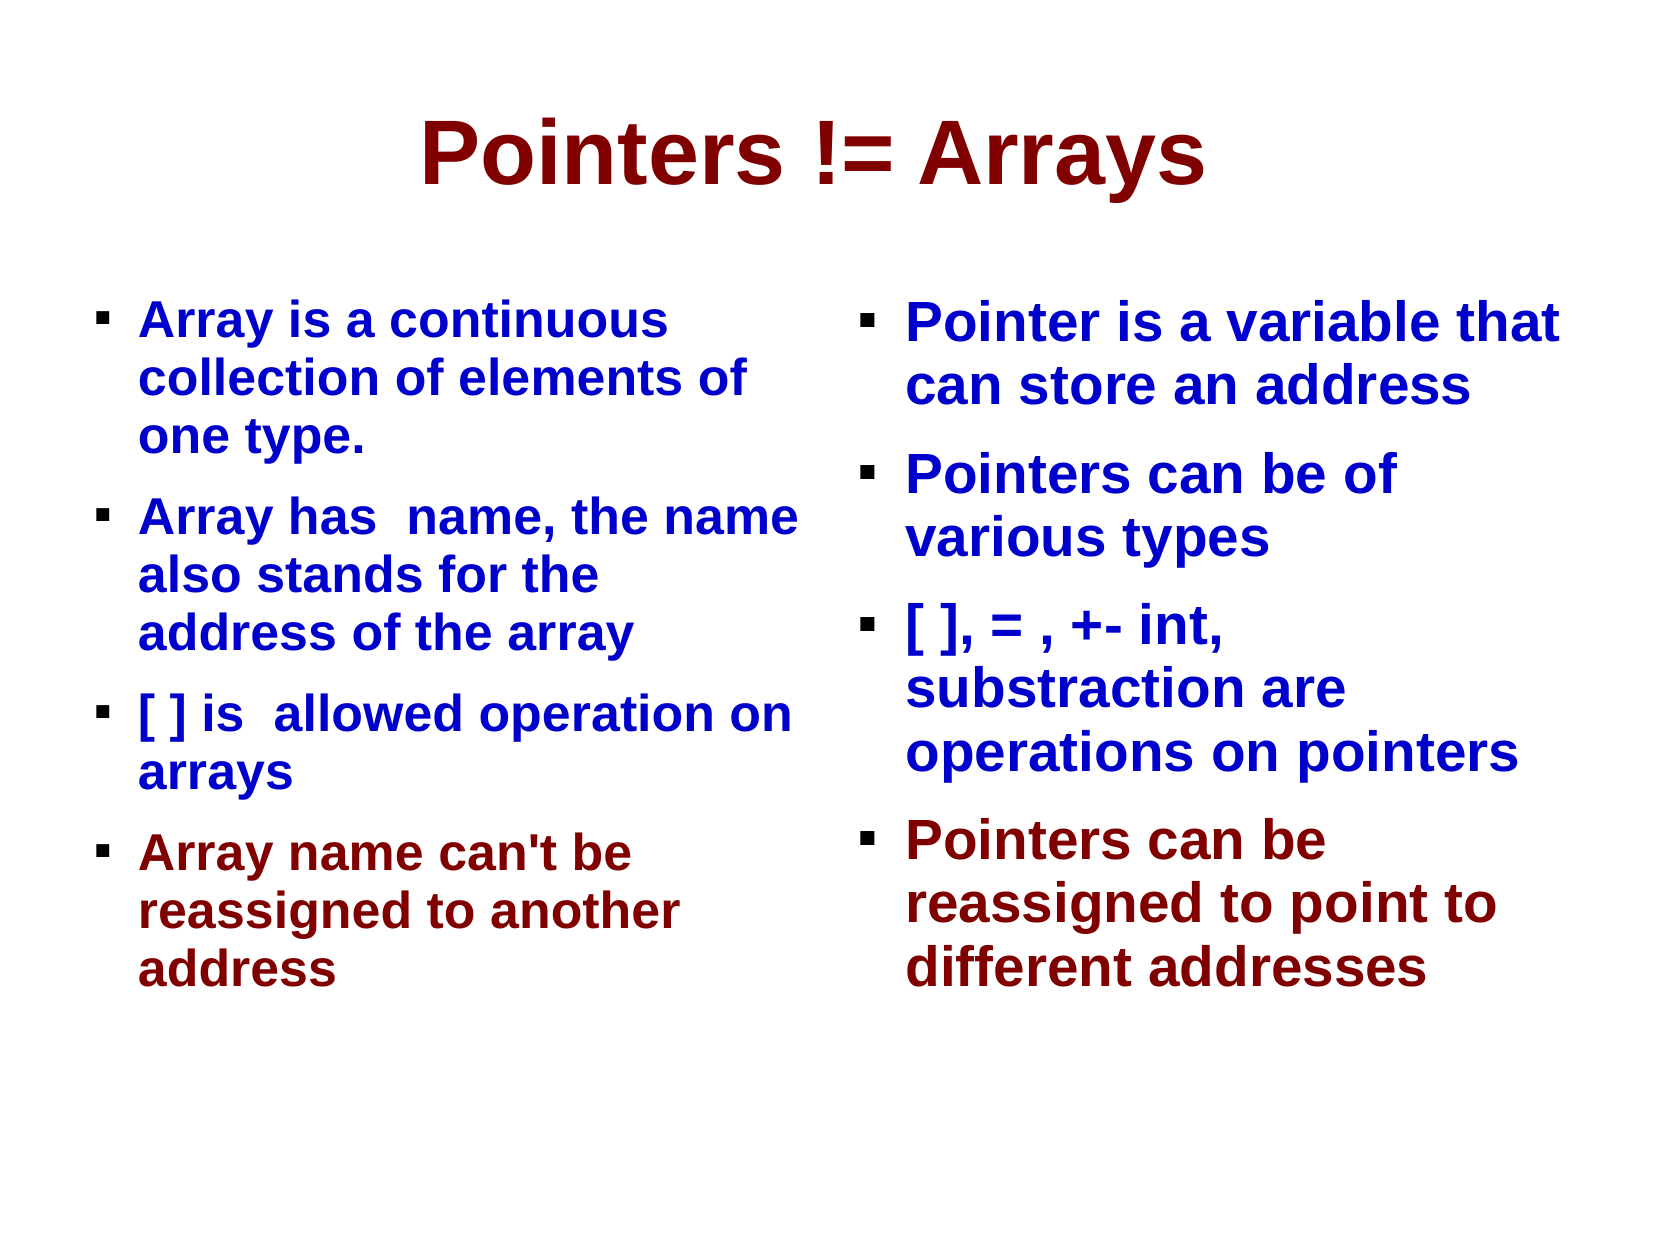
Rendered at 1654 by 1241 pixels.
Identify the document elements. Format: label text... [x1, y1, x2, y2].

title Pointers != Arrays [82, 49, 1571, 257]
list Pointer is a variable that can store an address Pointers can be of various types [ ], = , +- int, substraction are operations on pointers Pointers can be reassigned to point to different addresses [845, 290, 1572, 1010]
list Array is a continuous collection of elements of one type. Array has name, the name also stands for the address of the array [ ] is allowed operation on arrays Array name can't be reassigned to another address [82, 290, 809, 1010]
